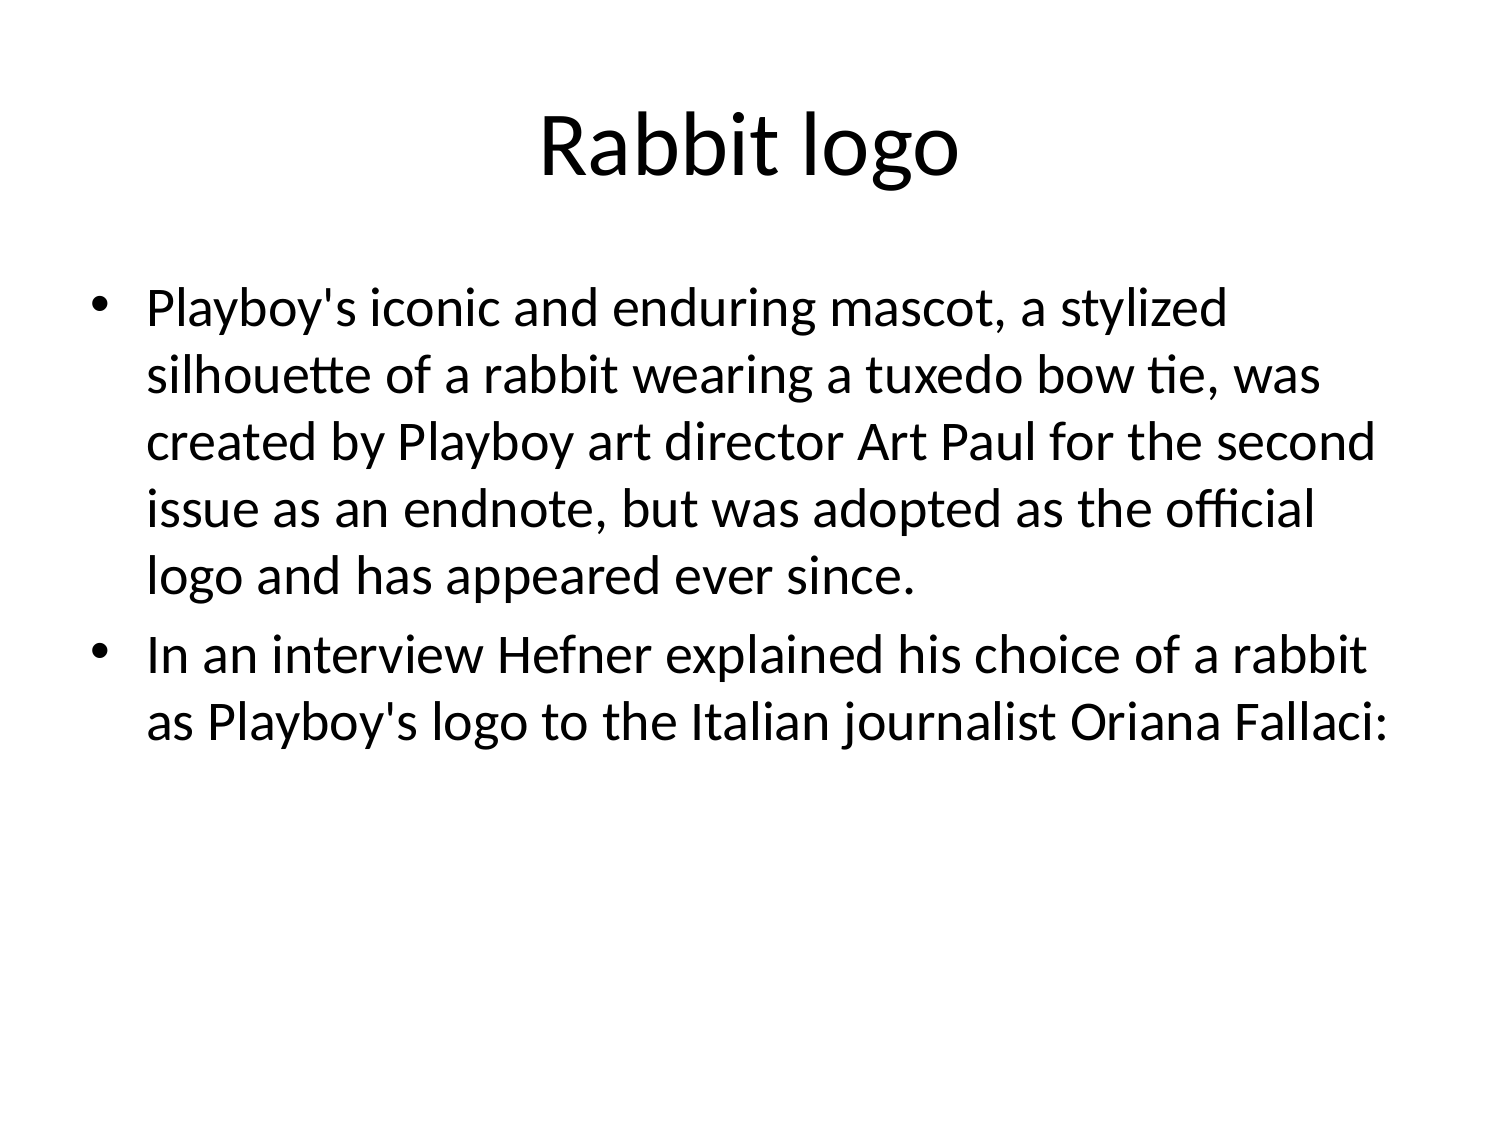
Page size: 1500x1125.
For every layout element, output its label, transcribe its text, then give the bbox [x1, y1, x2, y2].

title Rabbit logo [75, 45, 1425, 233]
list Playboy's iconic and enduring mascot, a stylized silhouette of a rabbit wearing a tuxedo bow tie, was created by Playboy art director Art Paul for the second issue as an endnote, but was adopted as the official logo and has appeared ever since. In an interview Hefner explained his choice of a rabbit as Playboy's logo to the Italian journalist Oriana Fallaci: [75, 262, 1425, 1005]
